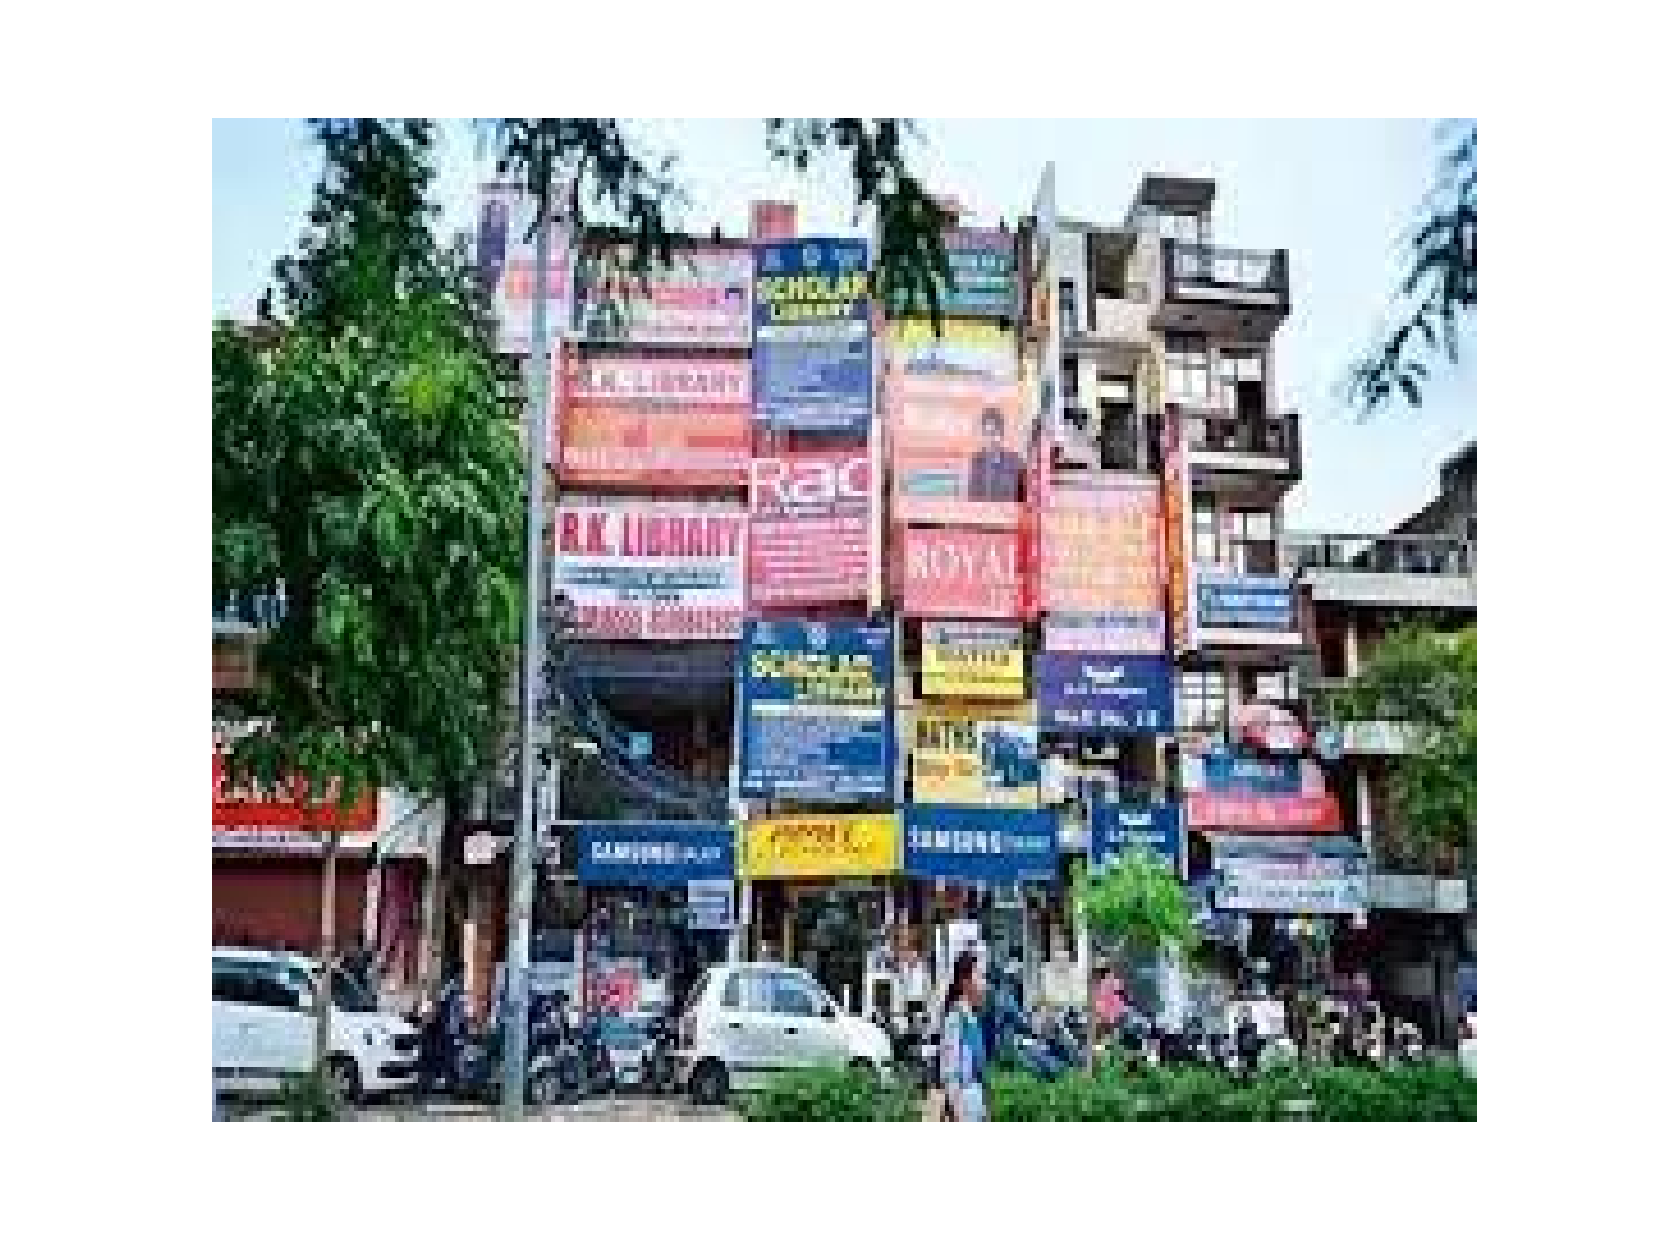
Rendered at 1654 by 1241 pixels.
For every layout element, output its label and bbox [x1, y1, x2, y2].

picture [212, 118, 1477, 1123]
